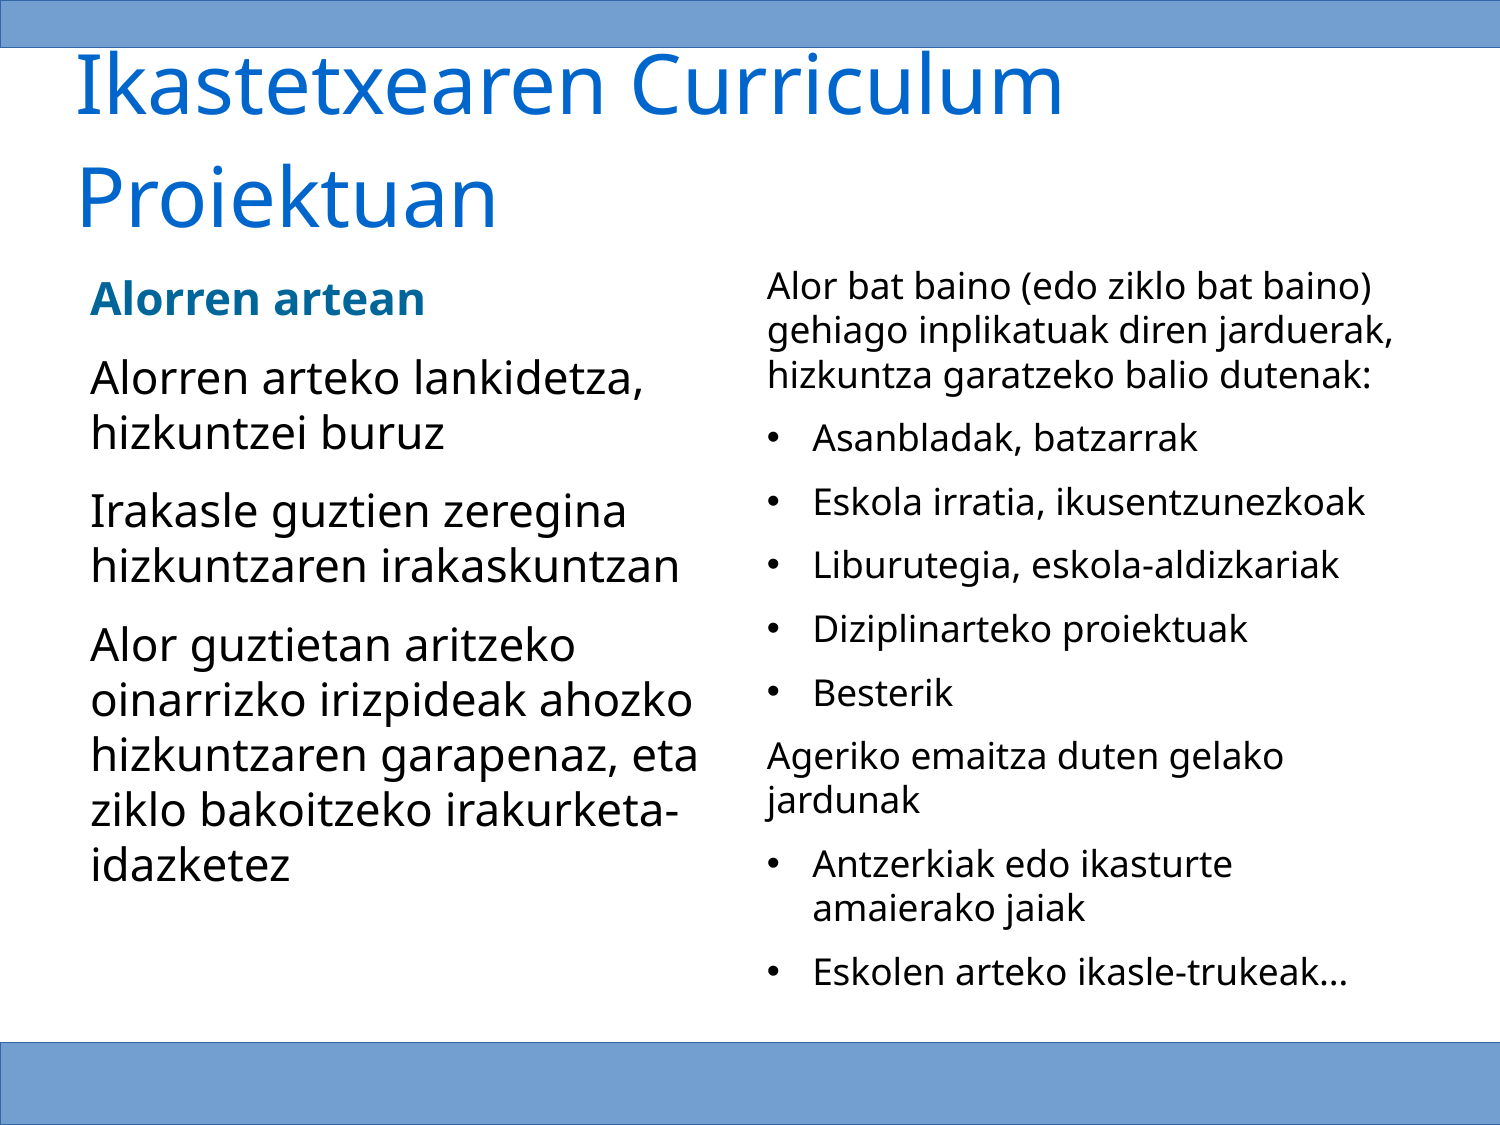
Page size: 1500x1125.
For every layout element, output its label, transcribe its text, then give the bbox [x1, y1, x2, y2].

list Alor bat baino (edo ziklo bat baino) gehiago inplikatuak diren jarduerak, hizkuntza garatzeko balio dutenak: Asanbladak, batzarrak Eskola irratia, ikusentzunezkoak Liburutegia, eskola-aldizkariak Diziplinarteko proiektuak Besterik Ageriko emaitza duten gelako jardunak Antzerkiak edo ikasturte amaierako jaiak Eskolen arteko ikasle-trukeak… [766, 262, 1426, 1005]
title Ikastetxearen Curriculum Proiektuan [75, 45, 1425, 233]
list Alorren artean Alorren arteko lankidetza, hizkuntzei buruz Irakasle guztien zeregina hizkuntzaren irakaskuntzan Alor guztietan aritzeko oinarrizko irizpideak ahozko hizkuntzaren garapenaz, eta ziklo bakoitzeko irakurketa-idazketez [75, 262, 734, 1005]
